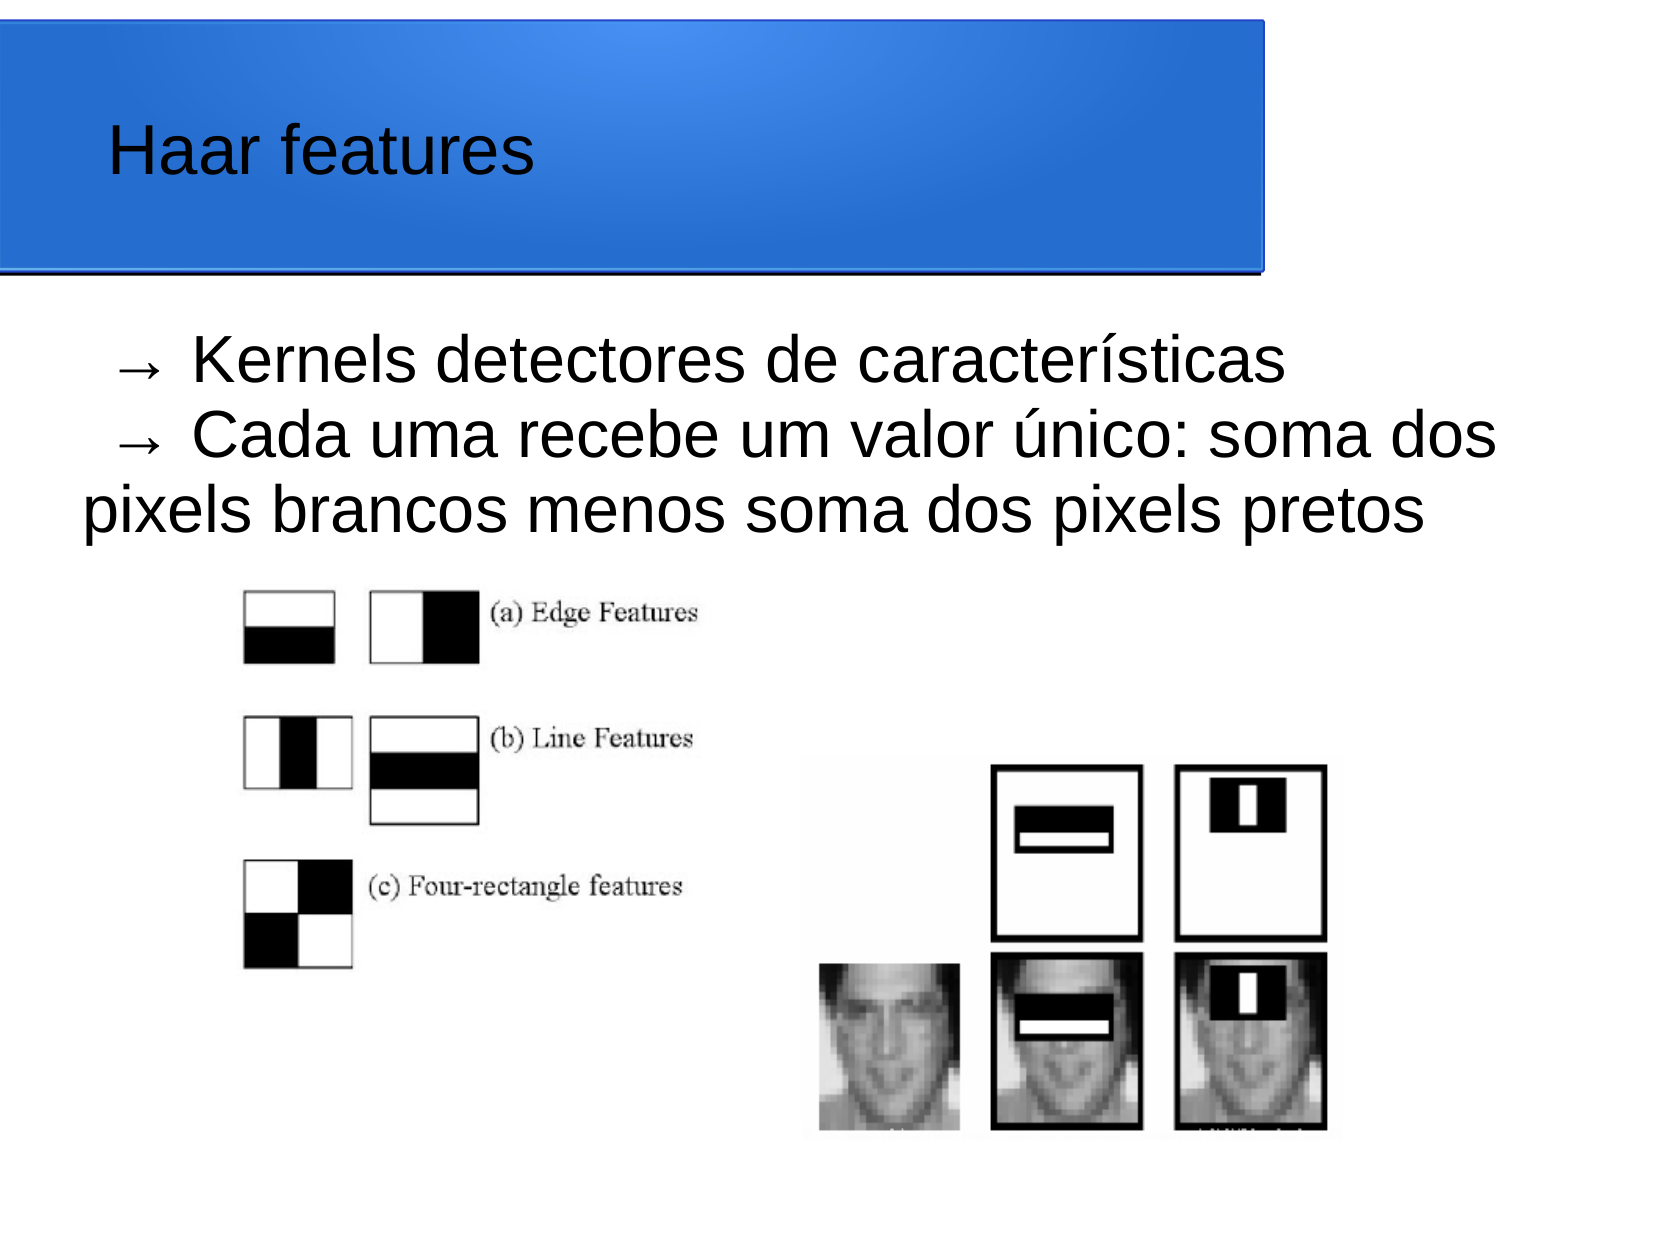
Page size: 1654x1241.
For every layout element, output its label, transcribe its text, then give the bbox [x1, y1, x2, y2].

picture [212, 559, 749, 993]
picture [779, 744, 1347, 1146]
subtitle → Kernels detectores de características → Cada uma recebe um valor único: soma dos pixels brancos menos soma dos pixels pretos [82, 299, 1571, 1019]
title Haar features [82, 47, 1235, 252]
